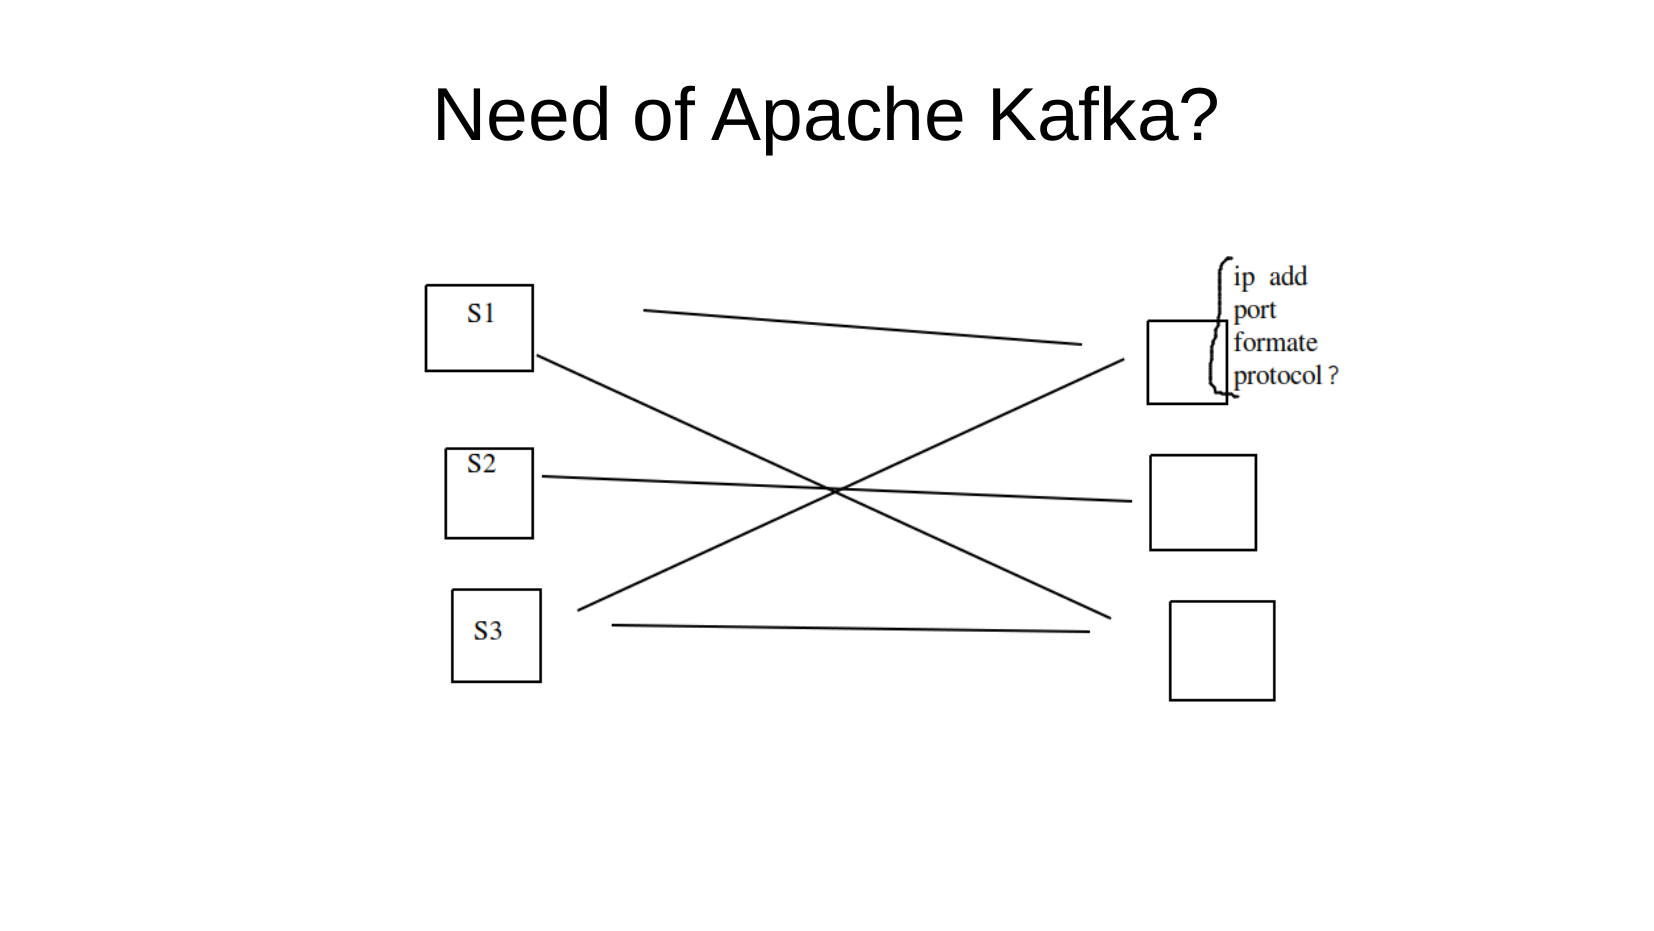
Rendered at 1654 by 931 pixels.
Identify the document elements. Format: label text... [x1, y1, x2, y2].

picture [413, 238, 1343, 898]
title Need of Apache Kafka? [82, 37, 1571, 193]
